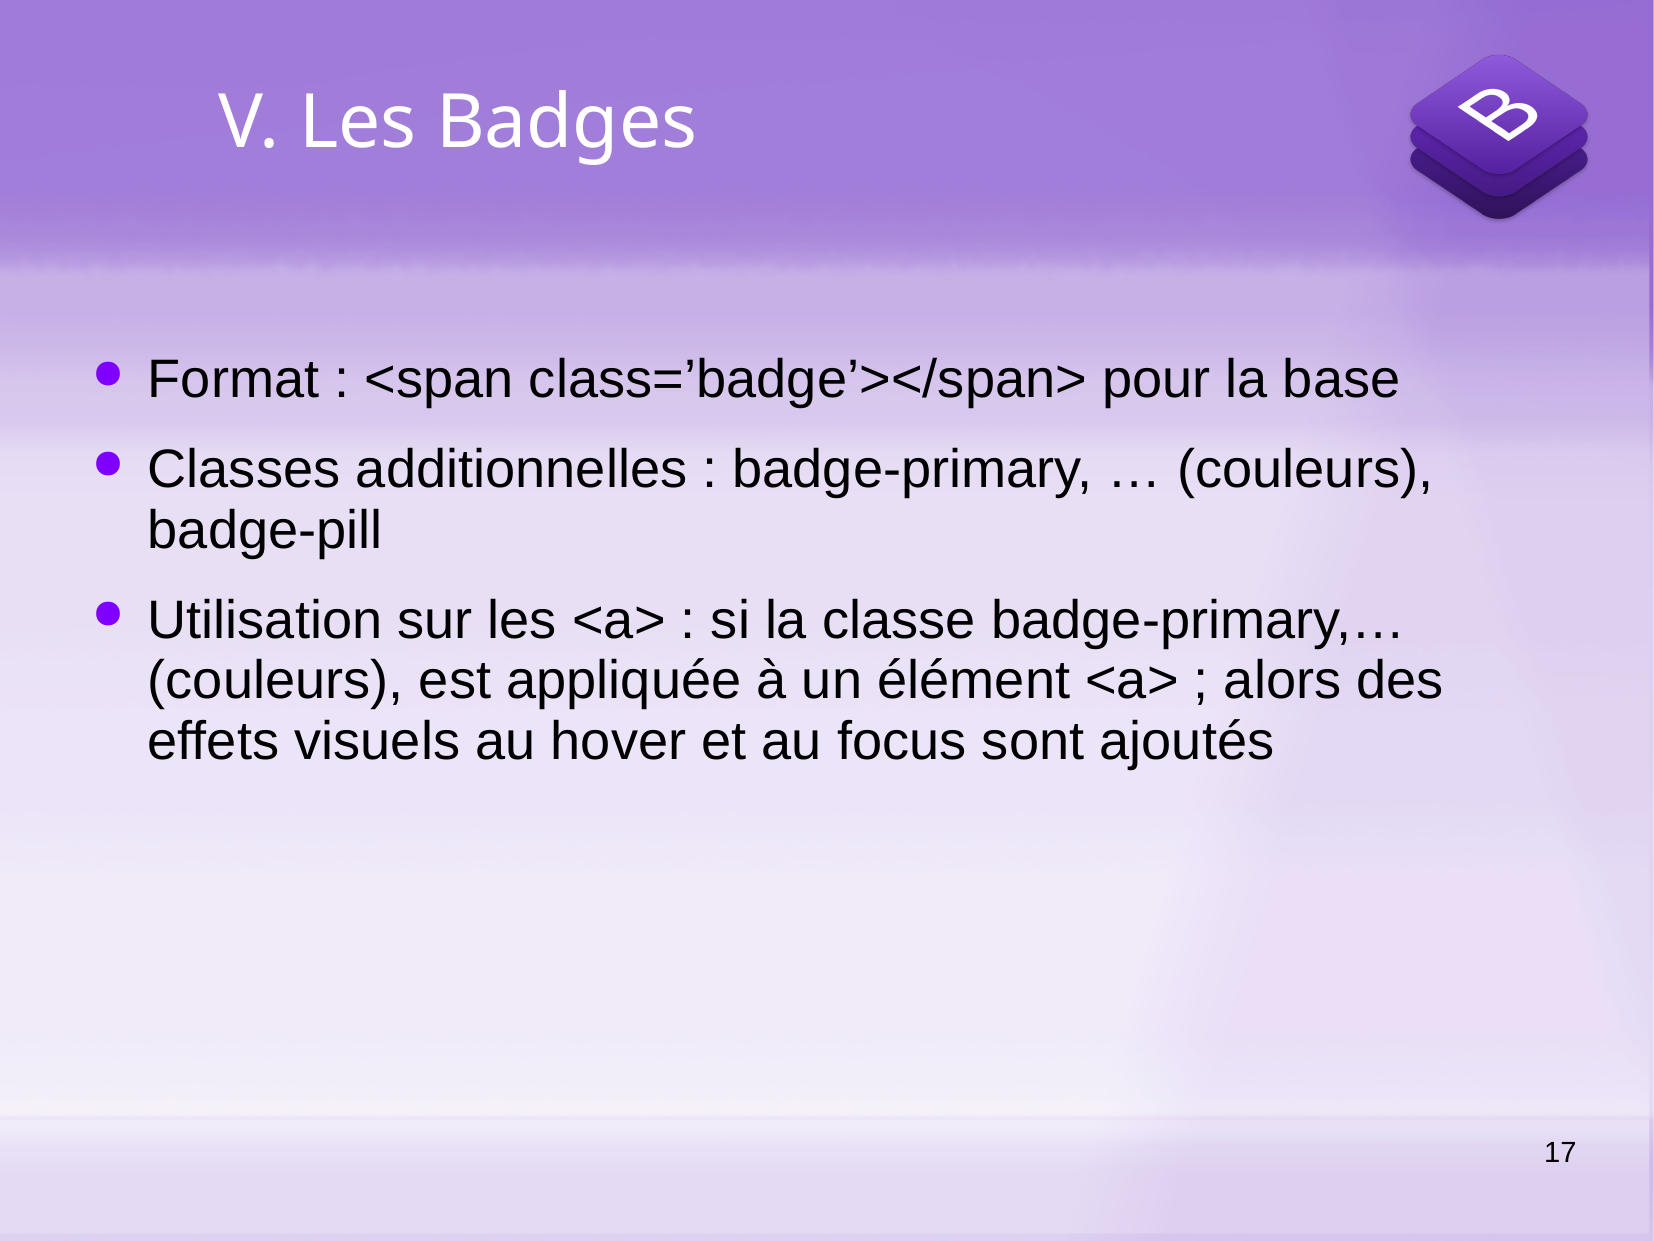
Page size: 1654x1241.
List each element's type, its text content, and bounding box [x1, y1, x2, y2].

picture [0, 0, 1654, 1241]
list Format : <span class=’badge’></span> pour la base Classes additionnelles : badge-primary, … (couleurs), badge-pill Utilisation sur les <a> : si la classe badge-primary,… (couleurs), est appliquée à un élément <a> ; alors des effets visuels au hover et au focus sont ajoutés [76, 348, 1565, 1068]
title V. Les Badges [218, 59, 1400, 178]
